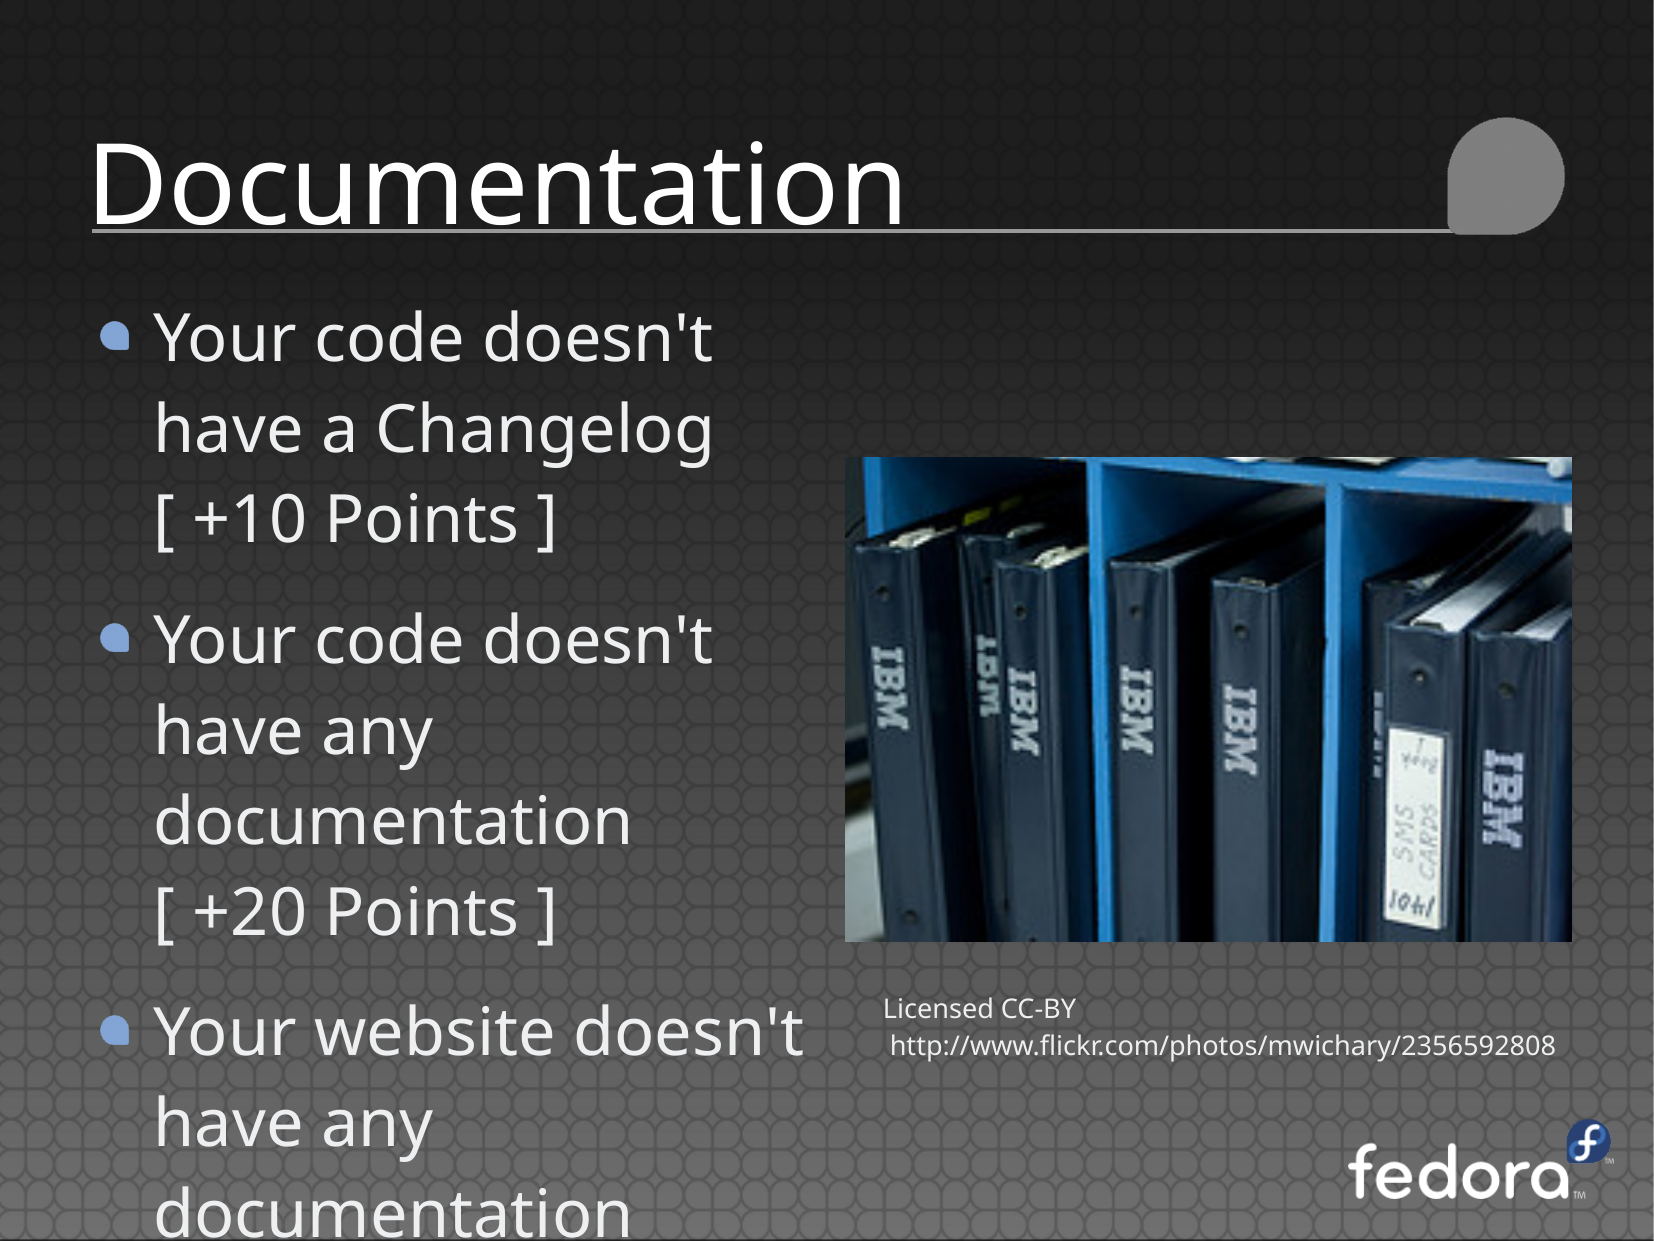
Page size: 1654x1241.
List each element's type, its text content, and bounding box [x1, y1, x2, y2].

list Your code doesn't have a Changelog [ +10 Points ] Your code doesn't have any documentation [ +20 Points ] Your website doesn't have any documentation [ +30 Points ] [82, 290, 809, 1205]
text_box Licensed CC-BY http://www.flickr.com/photos/mwichary/2356592808 [879, 982, 1560, 1060]
title Documentation [86, 112, 1576, 249]
picture [0, 0, 1654, 1241]
